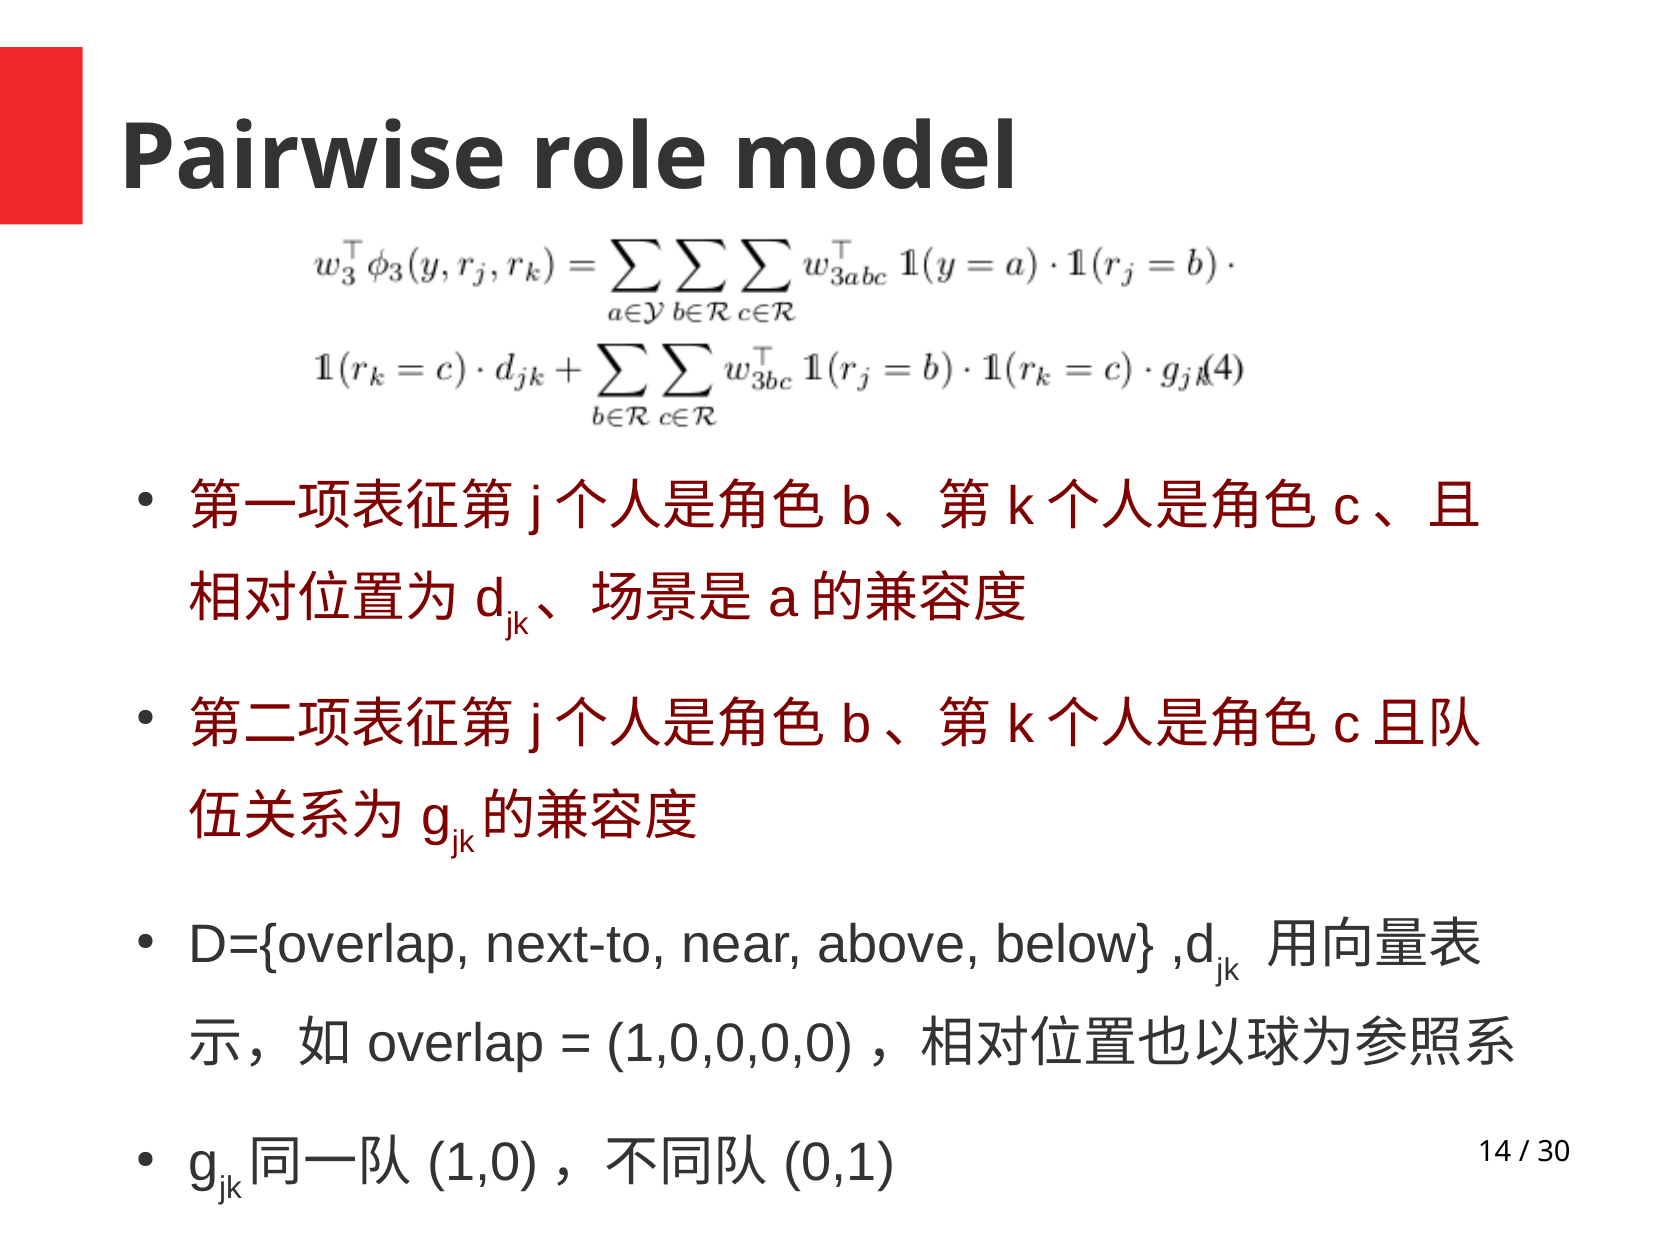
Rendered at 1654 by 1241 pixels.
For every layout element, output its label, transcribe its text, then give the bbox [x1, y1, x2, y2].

title Pairwise role model [118, 49, 1571, 257]
list 第一项表征第j个人是角色b、第k个人是角色c、且相对位置为djk、场景是a的兼容度 第二项表征第j个人是角色b、第k个人是角色c且队伍关系为gjk的兼容度 D={overlap, next-to, near, above, below} ,djk 用向量表示，如overlap = (1,0,0,0,0)，相对位置也以球为参照系 gjk同一队(1,0)，不同队(0,1) [118, 450, 1536, 1170]
picture [306, 224, 1252, 438]
